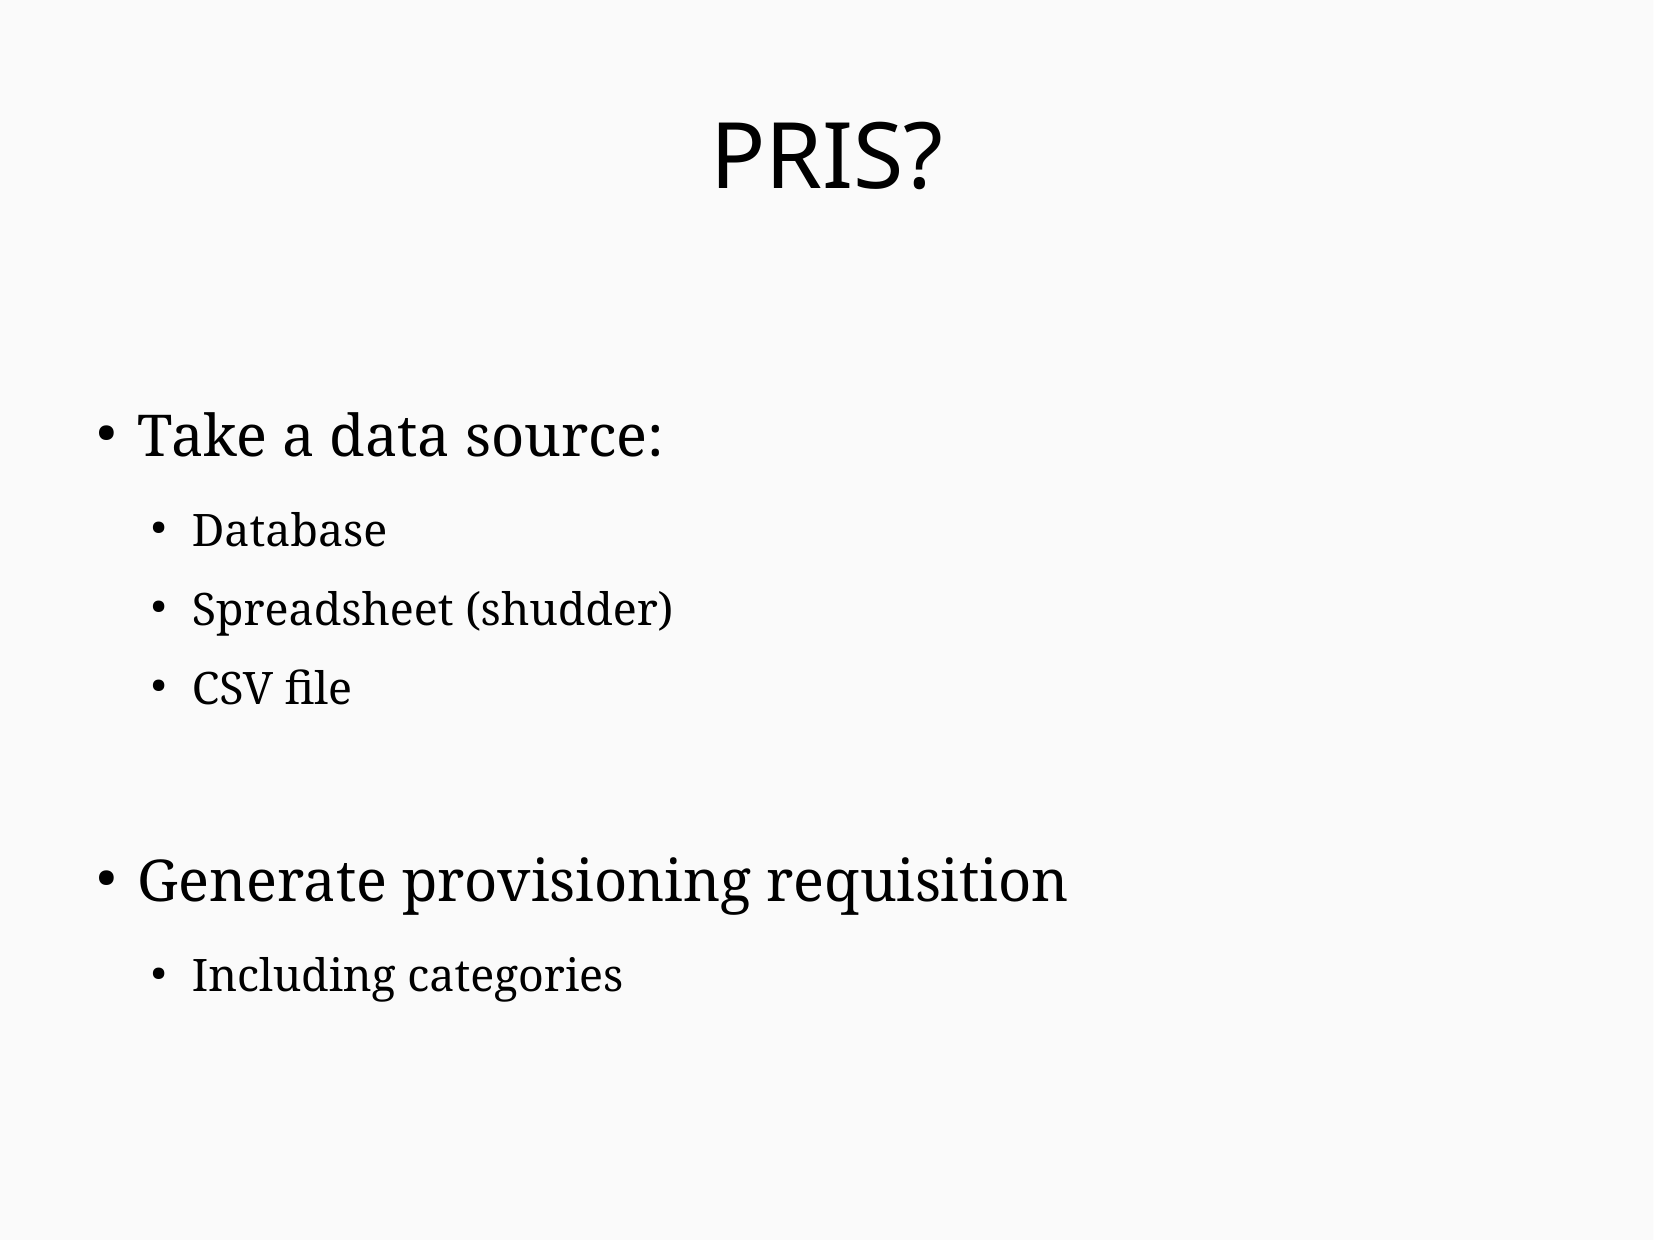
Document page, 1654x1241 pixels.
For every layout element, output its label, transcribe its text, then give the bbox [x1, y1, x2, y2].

title PRIS? [82, 49, 1571, 257]
list Take a data source: Database Spreadsheet (shudder) CSV file Generate provisioning requisition Including categories [82, 290, 1571, 1010]
